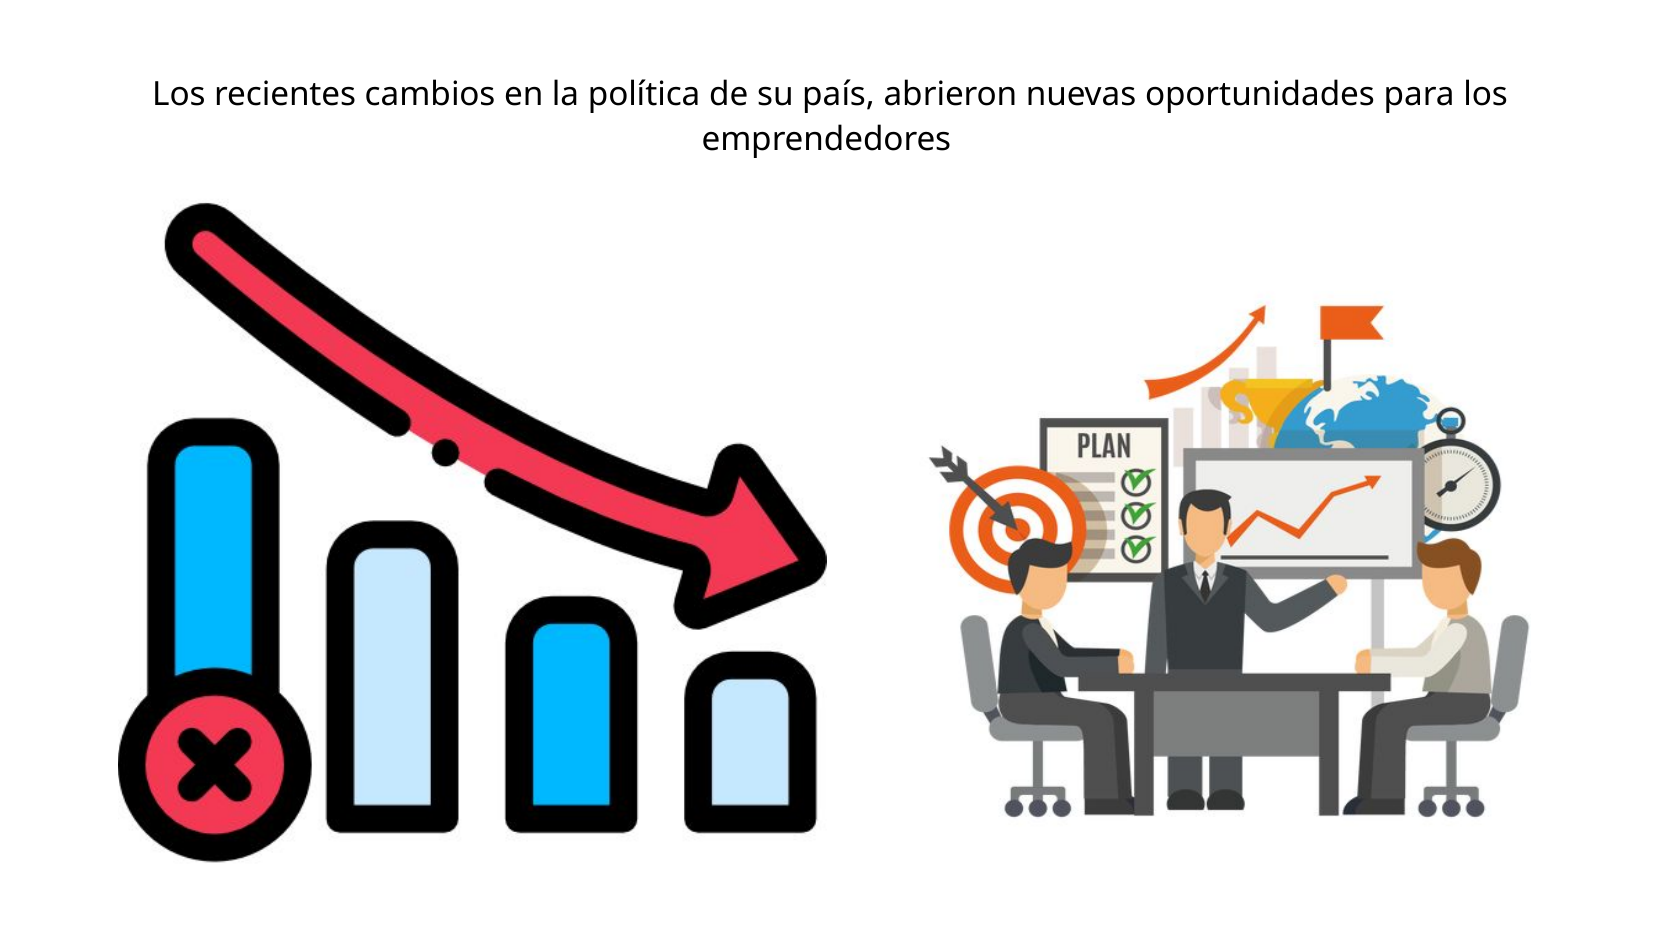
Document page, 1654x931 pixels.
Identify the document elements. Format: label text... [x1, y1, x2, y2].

picture [900, 236, 1595, 886]
picture [118, 177, 827, 886]
title Los recientes cambios en la política de su país, abrieron nuevas oportunidades para los emprendedores [82, 37, 1571, 193]
